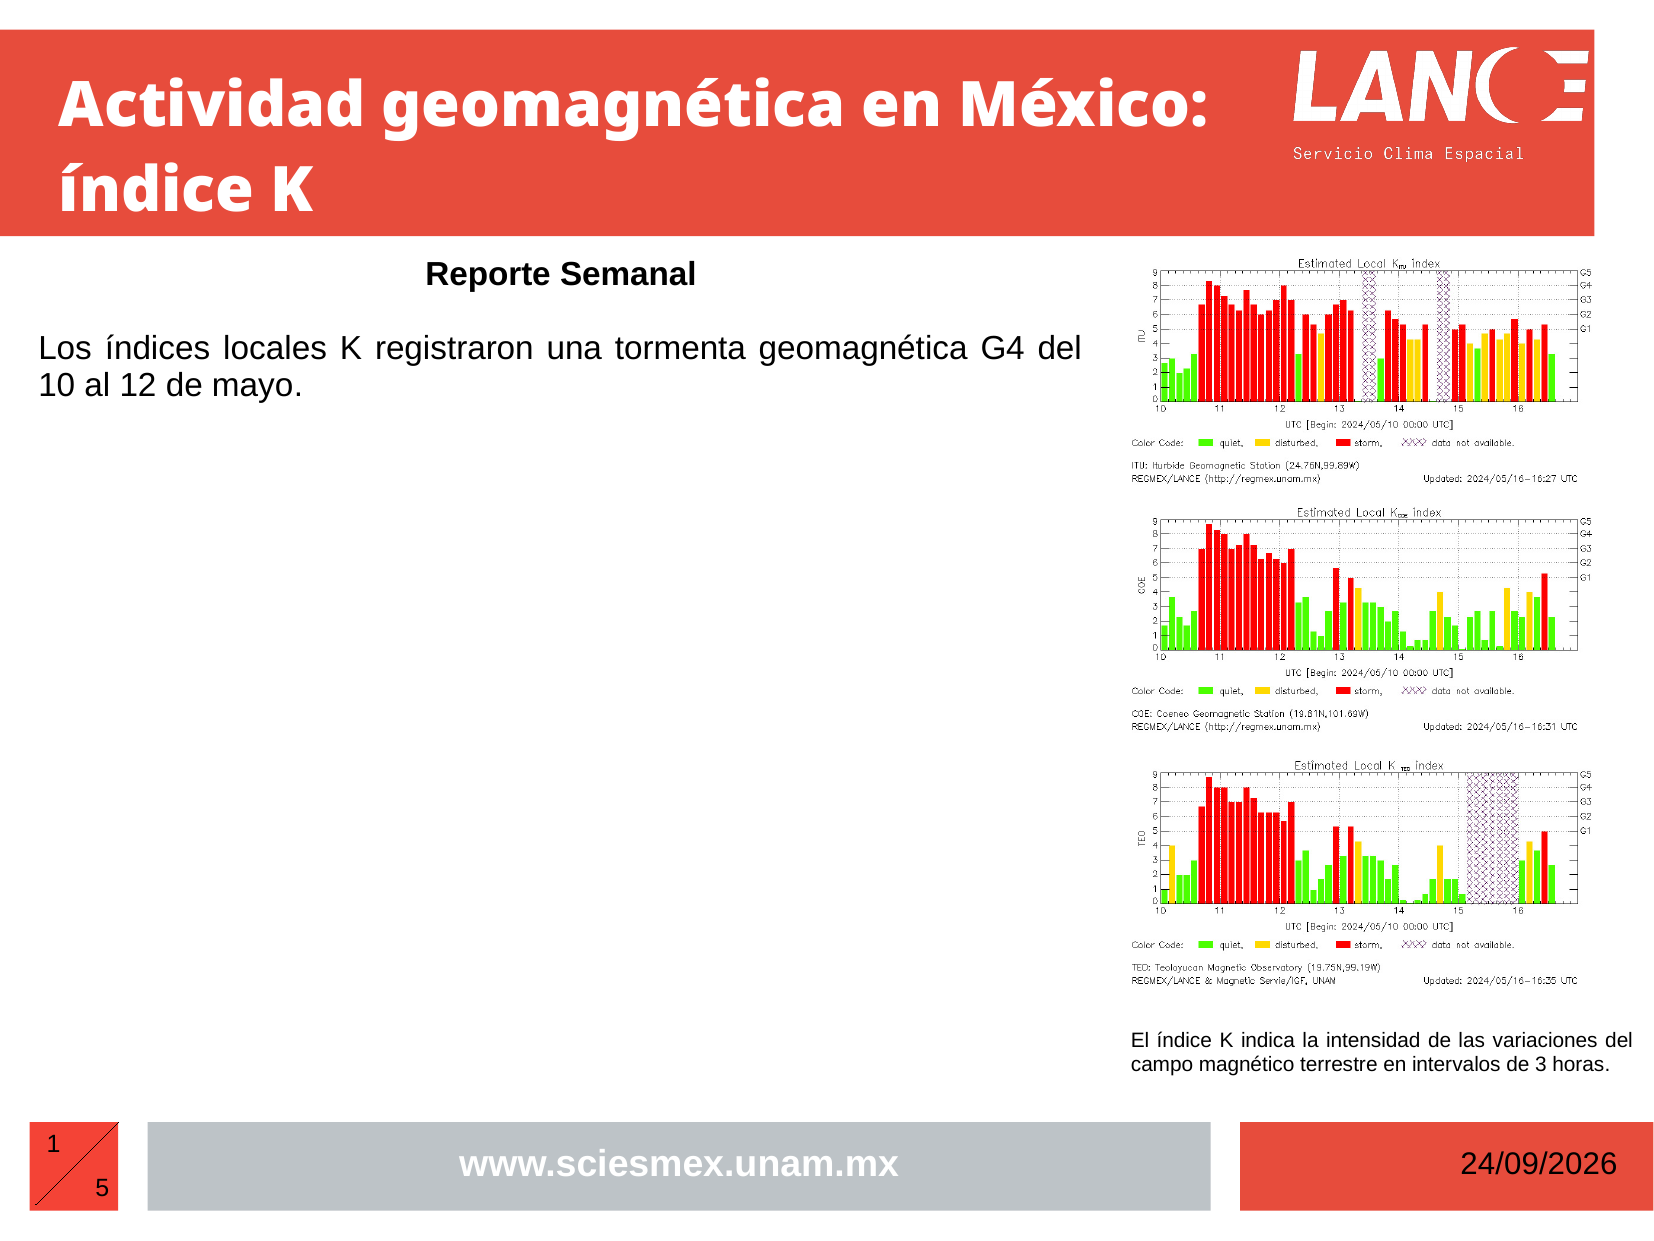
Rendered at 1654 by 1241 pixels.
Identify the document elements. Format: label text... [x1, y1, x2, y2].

picture [1127, 496, 1601, 733]
title Actividad geomagnética en México: índice K [59, 59, 1312, 207]
text_box 16/05/2024 [1424, 1122, 1654, 1205]
picture [1293, 47, 1589, 162]
text_box www.sciesmex.unam.mx [153, 1122, 1205, 1205]
text_box 5 [35, 1151, 125, 1209]
text_box <número> [31, 1122, 176, 1170]
picture [1127, 749, 1601, 987]
text_box Reporte Semanal Los índices locales K registraron una tormenta geomagnética G4 del 10 al 12 de mayo. [23, 248, 1099, 671]
picture [1127, 247, 1601, 485]
text_box El índice K indica la intensidad de las variaciones del campo magnético terrestre en intervalos de 3 horas. [1116, 1021, 1648, 1084]
